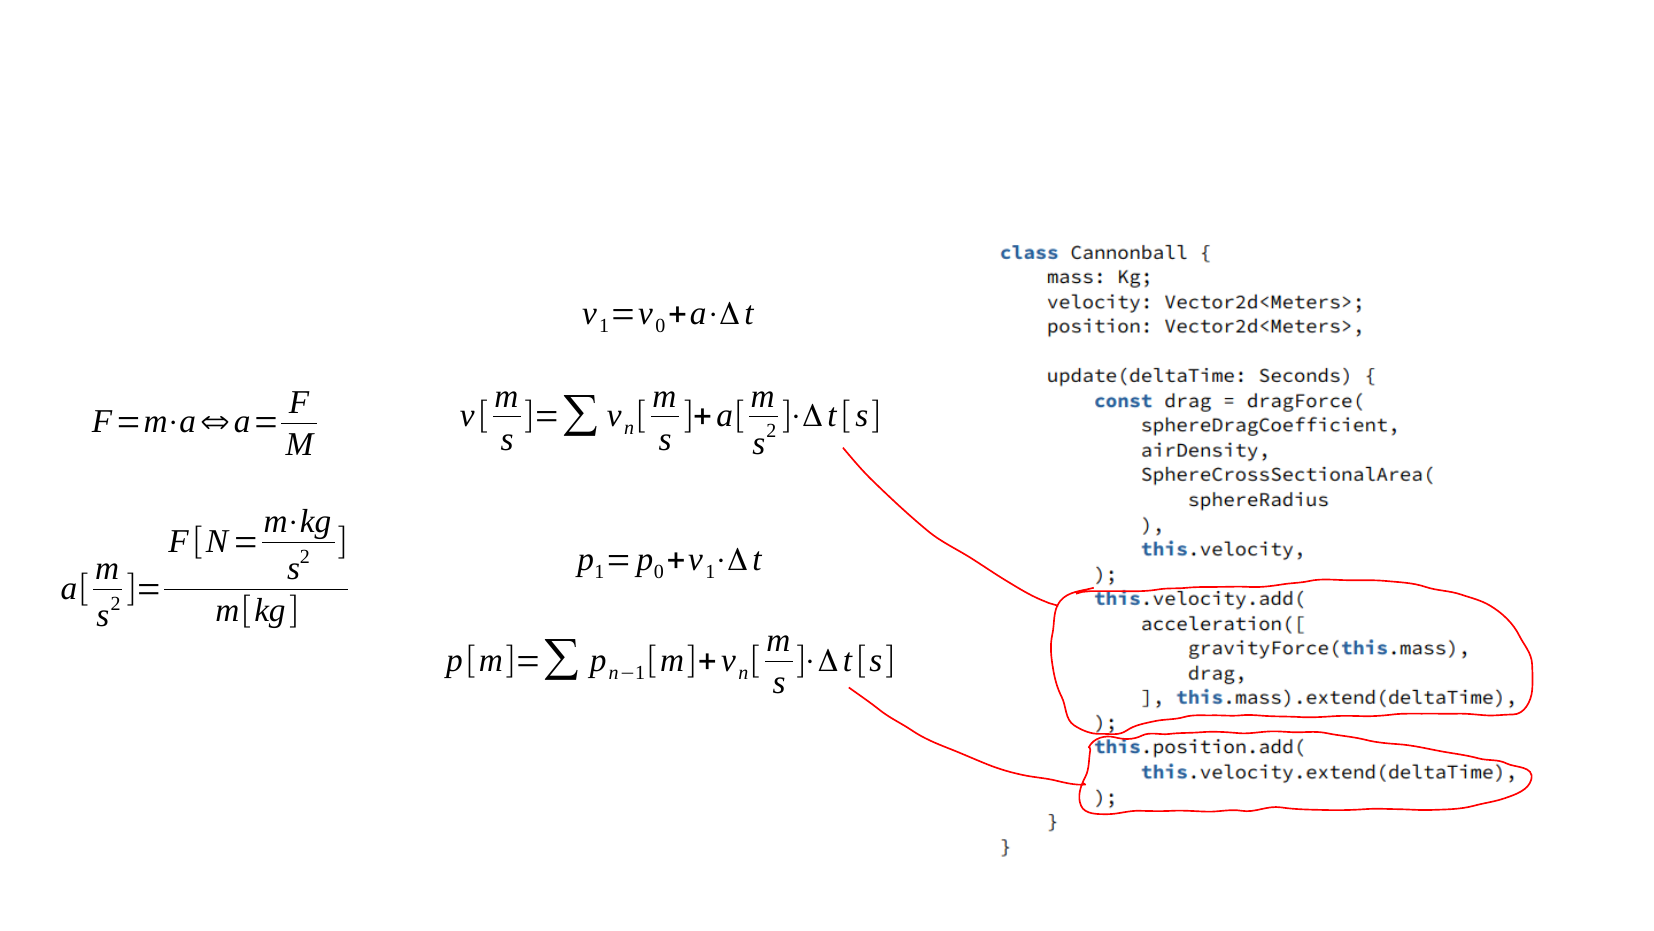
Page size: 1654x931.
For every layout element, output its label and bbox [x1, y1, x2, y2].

picture [1052, 581, 1531, 733]
chart [442, 295, 895, 779]
picture [1081, 733, 1530, 813]
picture [978, 236, 1565, 867]
chart [59, 383, 350, 634]
picture [978, 565, 1104, 783]
